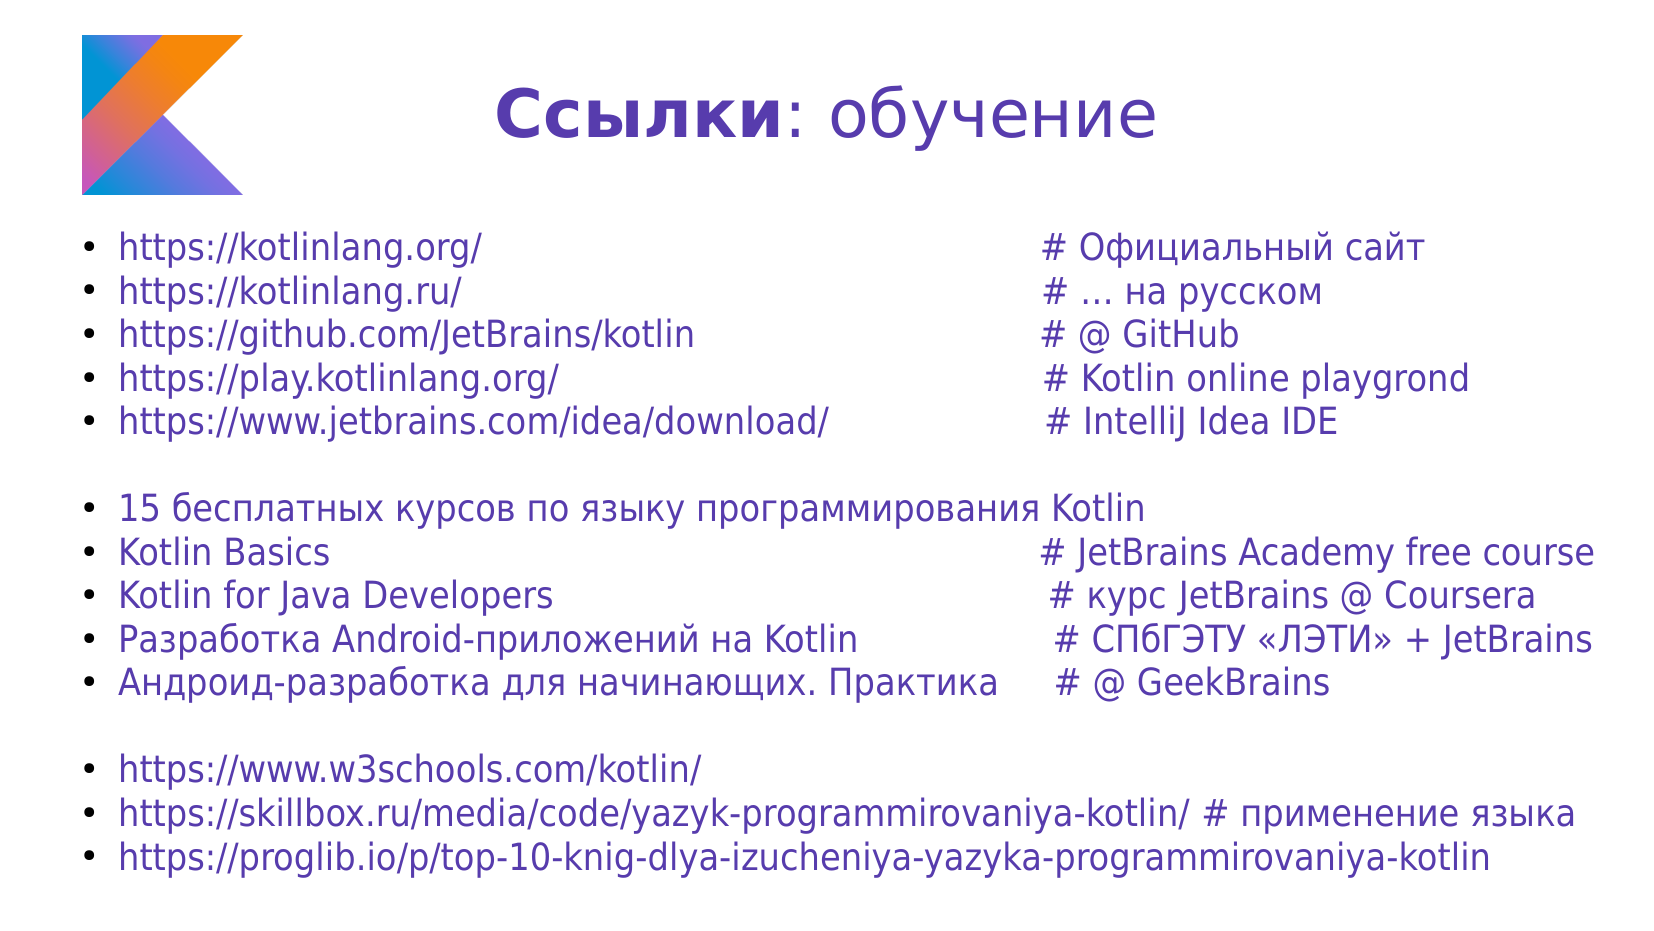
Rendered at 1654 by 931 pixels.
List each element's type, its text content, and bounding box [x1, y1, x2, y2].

title Ссылки: обучение [243, 37, 1571, 193]
picture [82, 35, 243, 195]
subtitle https://kotlinlang.org/ # Официальный сайт https://kotlinlang.ru/ # … на русском https://github.com/JetBrains/kotlin # @ GitHub https://play.kotlinlang.org/ # Kotlin online playgrond https://www.jetbrains.com/idea/download/ # IntelliJ Idea IDE 15 бесплатных курсов по языку программирования Kotlin Kotlin Basics # JetBrains Academy free course Kotlin for Java Developers # курс JetBrains @ Coursera Разработка Android-приложений на Kotlin # СПбГЭТУ «ЛЭТИ» + JetBrains Андроид-разработка для начинающих. Практика # @ GeekBrains https://www.w3schools.com/kotlin/ https://skillbox.ru/media/code/yazyk-programmirovaniya-kotlin/ # применение языка https://proglib.io/p/top-10-knig-dlya-izucheniya-yazyka-programmirovaniya-kotlin [82, 225, 1607, 879]
